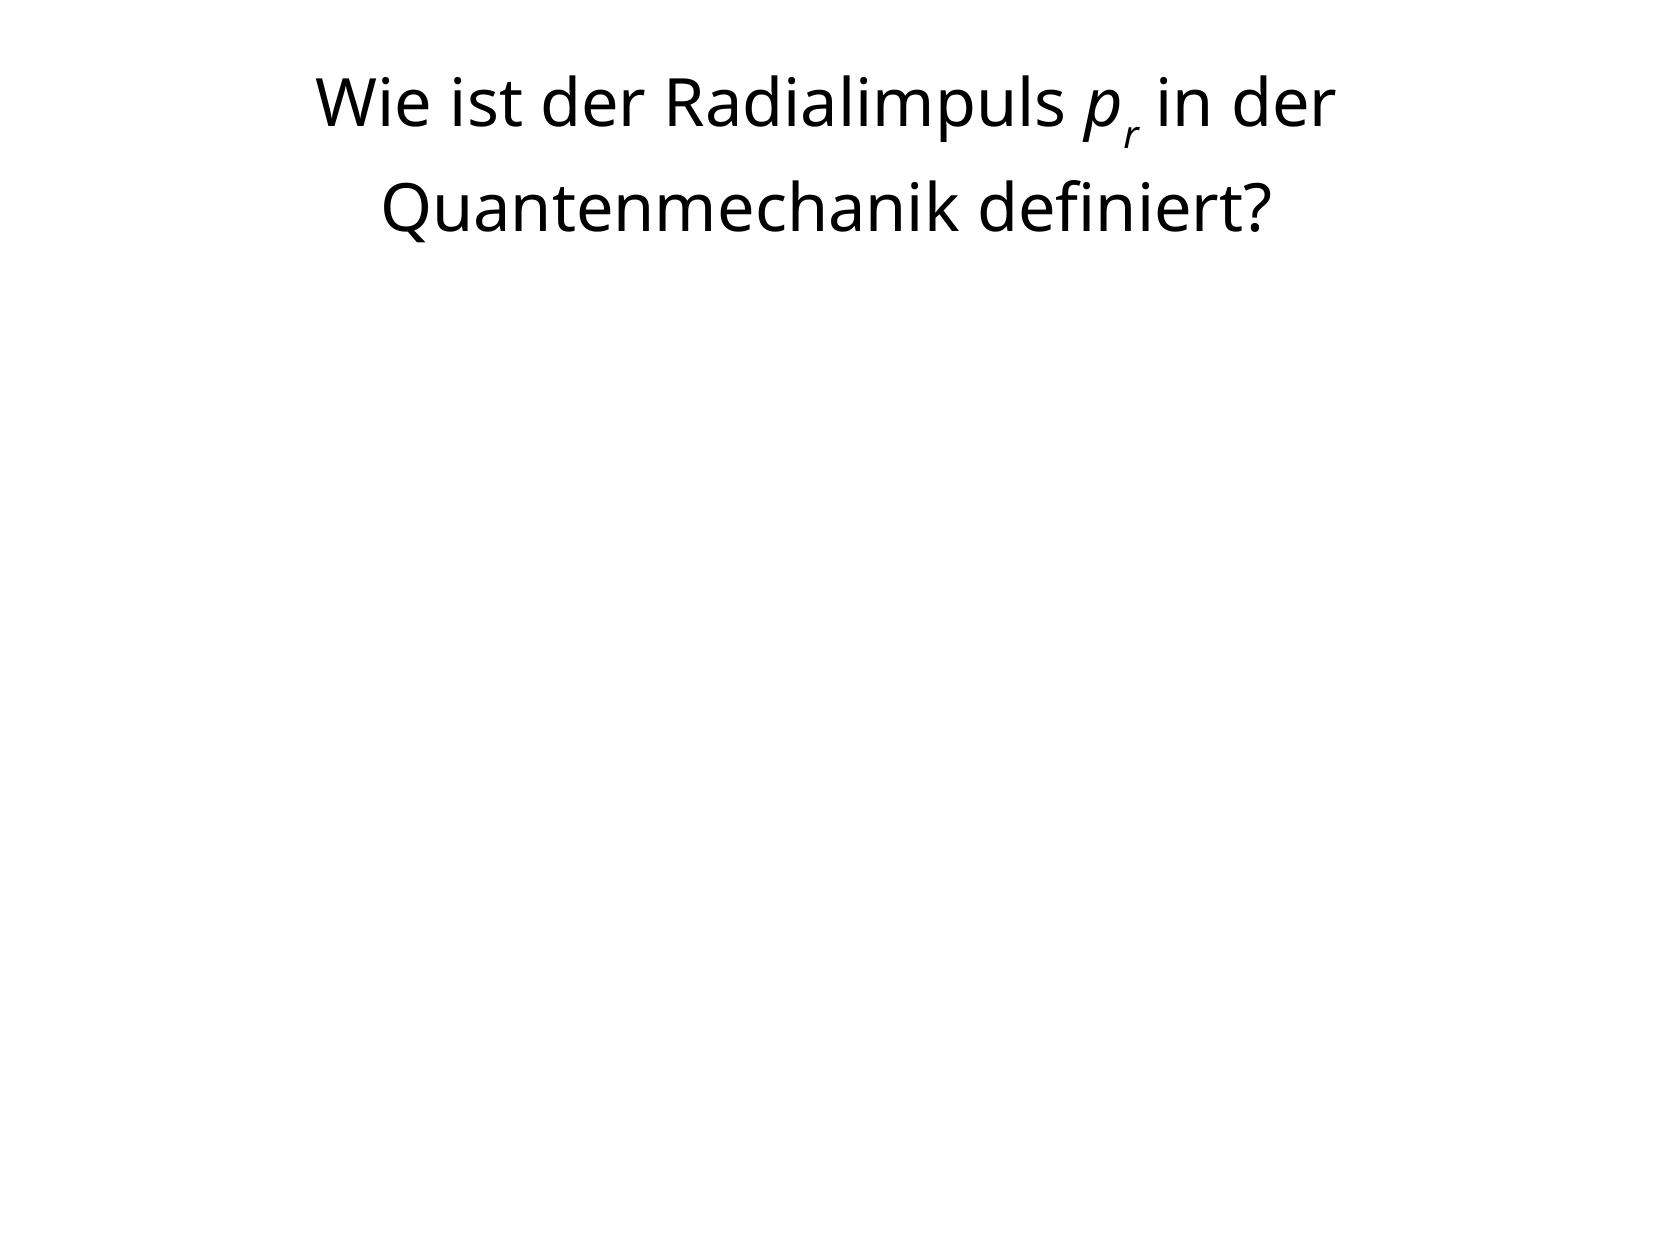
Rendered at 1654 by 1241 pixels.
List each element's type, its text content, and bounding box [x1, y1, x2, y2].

title Wie ist der Radialimpuls pr in der Quantenmechanik definiert? [82, 49, 1571, 257]
